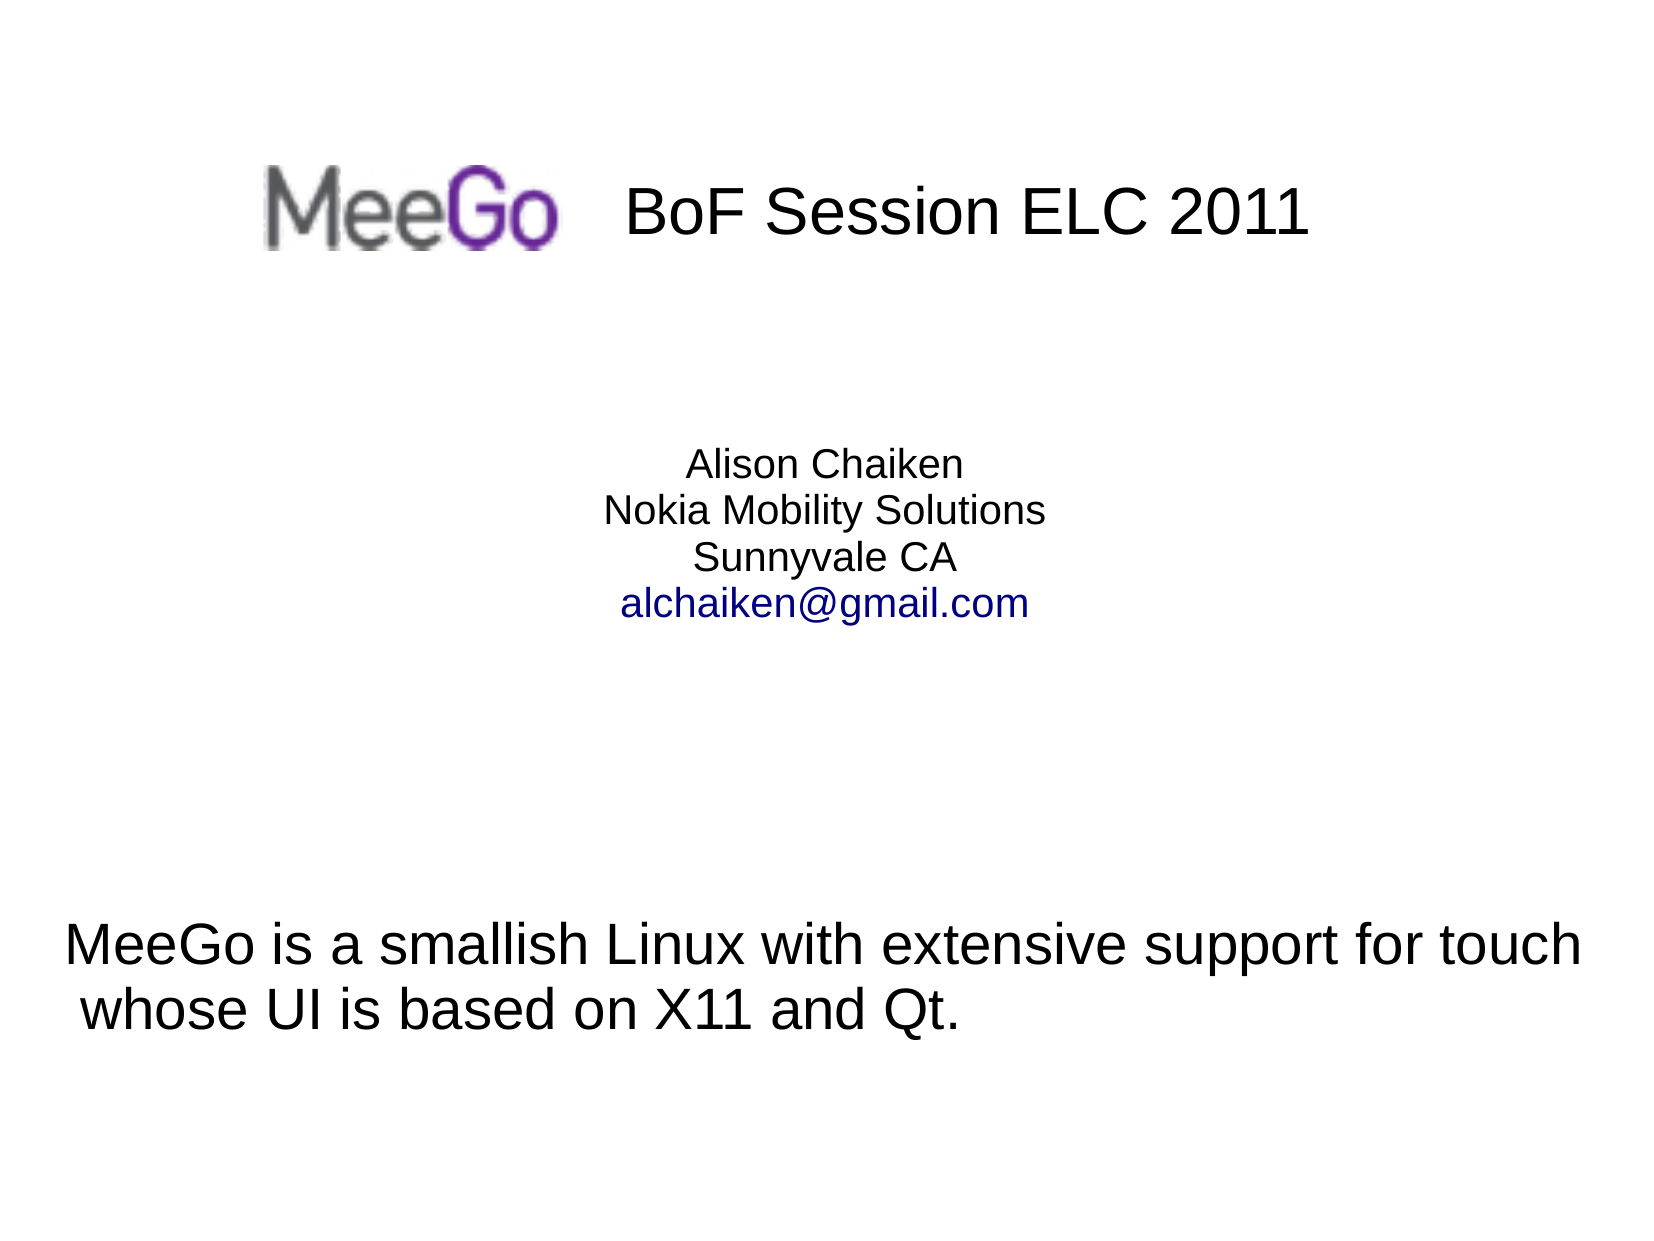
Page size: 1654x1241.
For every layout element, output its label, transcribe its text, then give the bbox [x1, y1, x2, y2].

text_box MeeGo is a smallish Linux with extensive support for touch whose UI is based on X11 and Qt. [64, 901, 1615, 1052]
subtitle Alison Chaiken Nokia Mobility Solutions Sunnyvale CA alchaiken@gmail.com [75, 46, 1576, 863]
